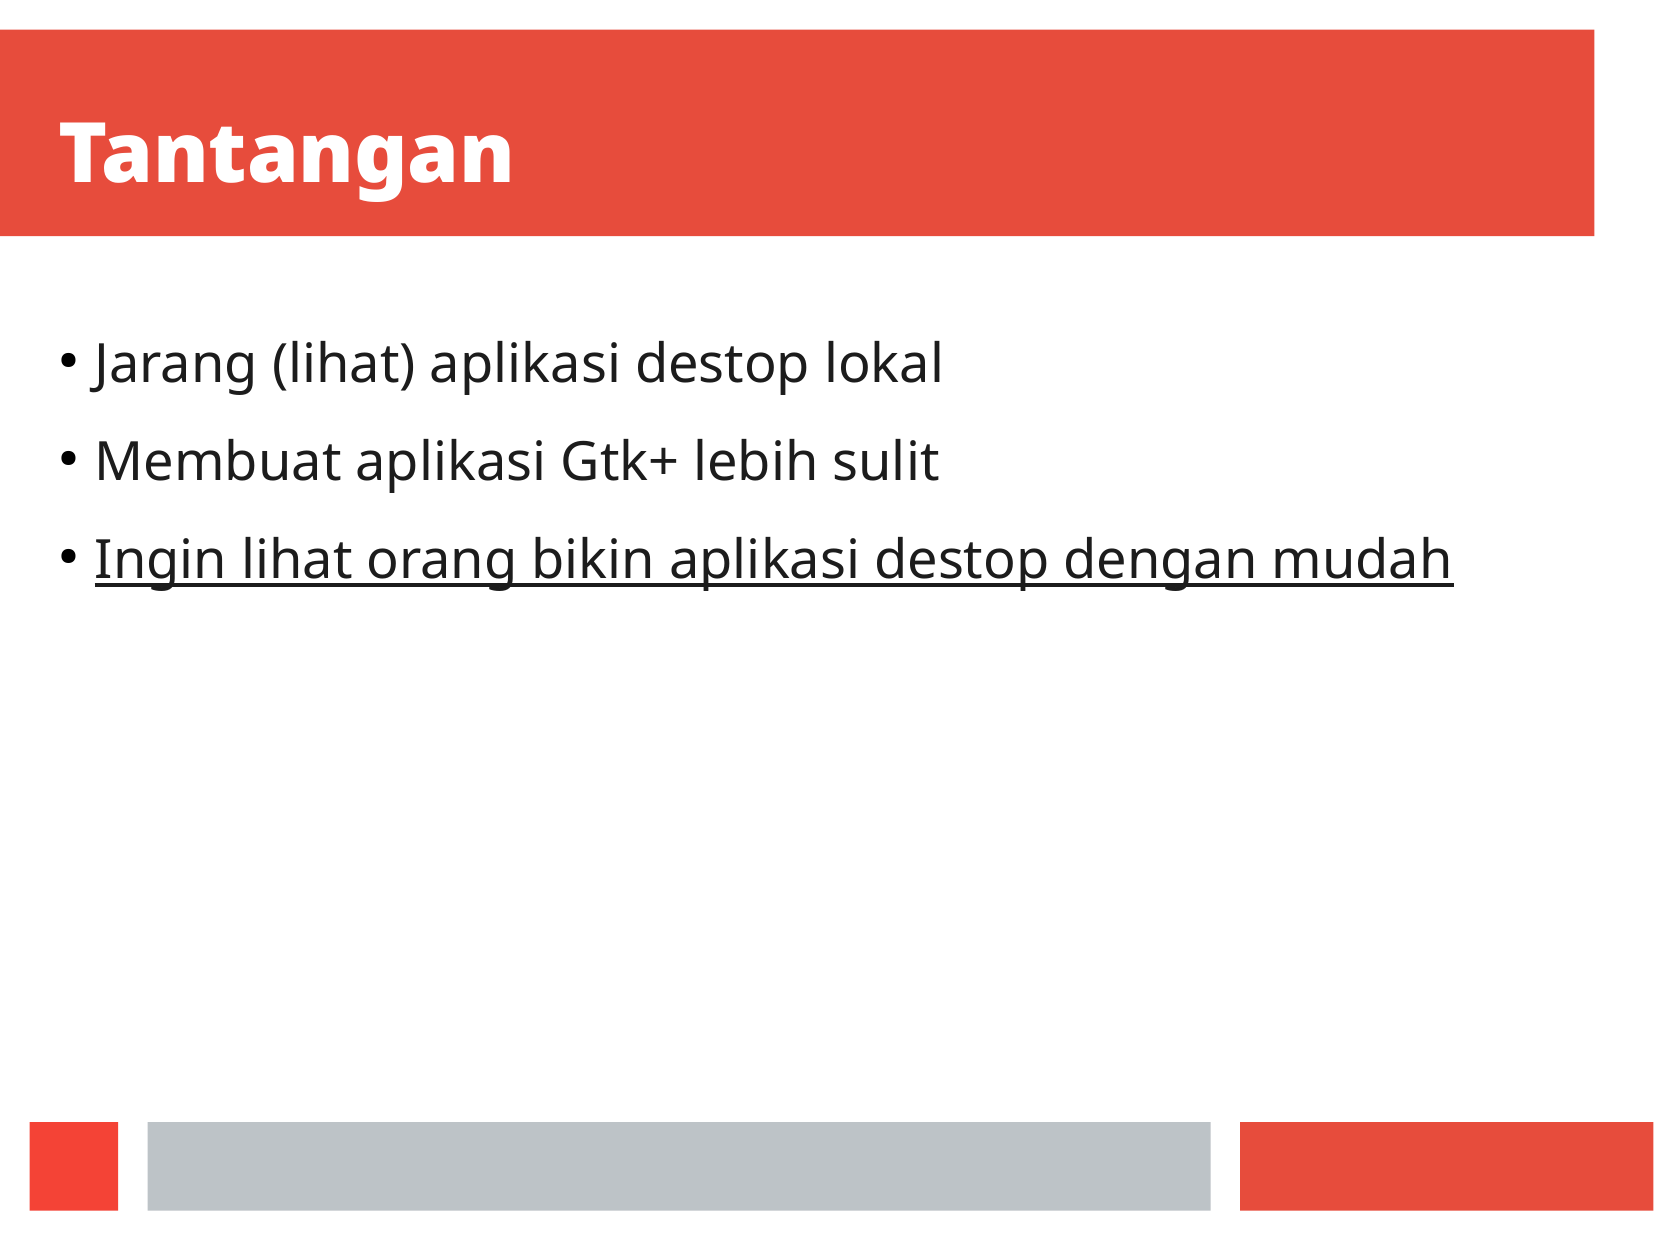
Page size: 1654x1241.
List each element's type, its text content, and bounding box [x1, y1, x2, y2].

title Tantangan [59, 59, 1595, 207]
list Jarang (lihat) aplikasi destop lokal Membuat aplikasi Gtk+ lebih sulit Ingin lihat orang bikin aplikasi destop dengan mudah [59, 324, 1565, 1093]
